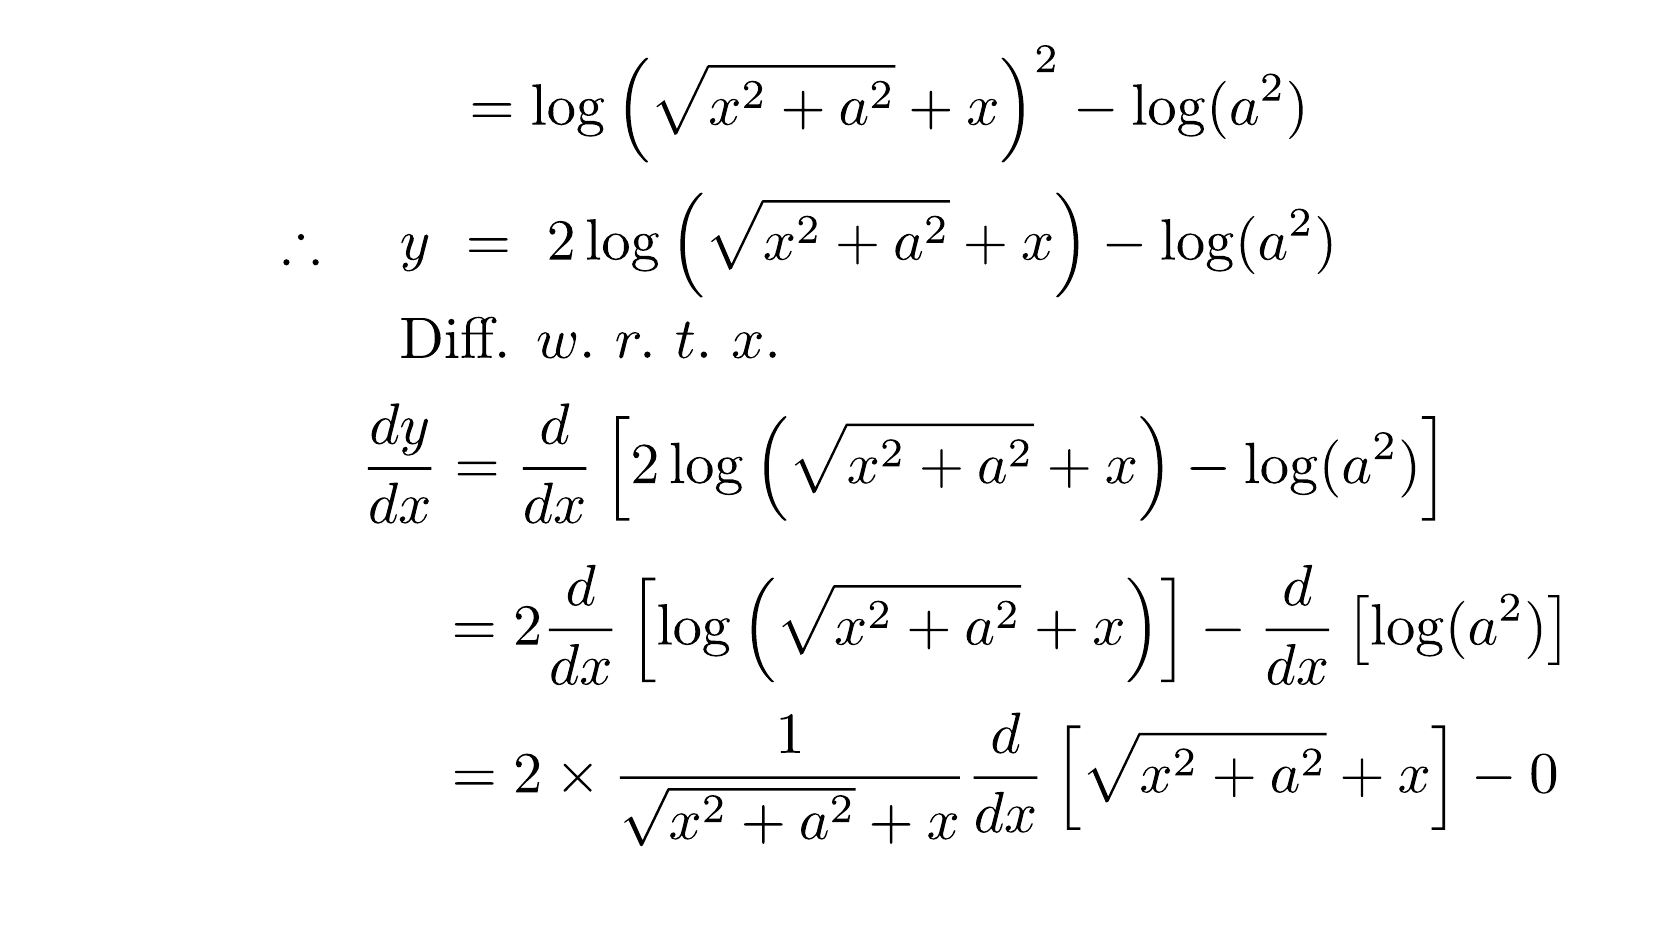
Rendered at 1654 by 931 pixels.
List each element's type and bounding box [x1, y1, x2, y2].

text_box [472, 45, 1303, 163]
text_box [283, 233, 319, 266]
text_box [401, 316, 776, 359]
text_box [367, 403, 1436, 524]
text_box [454, 712, 1557, 847]
title [47, 37, 1607, 886]
text_box [454, 564, 1560, 686]
text_box [401, 192, 1332, 298]
